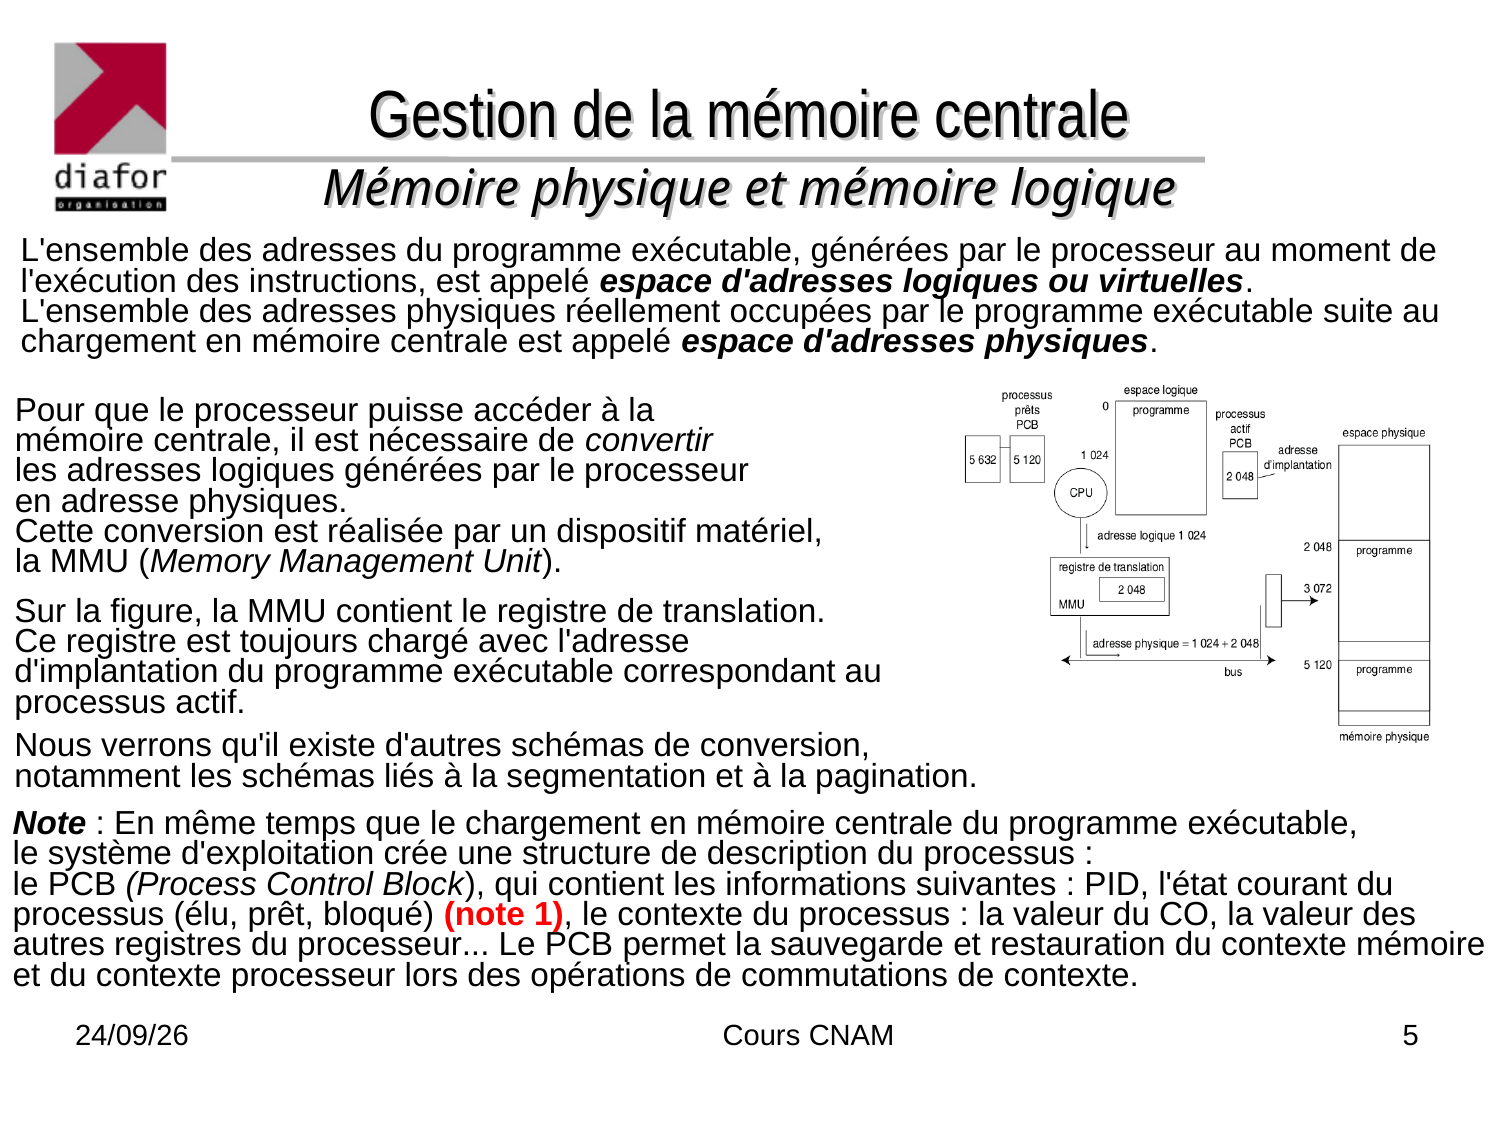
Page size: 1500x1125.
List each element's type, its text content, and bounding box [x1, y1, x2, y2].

text_box L'ensemble des adresses du programme exécutable, générées par le processeur au moment de l'exécution des instructions, est appelé espace d'adresses logiques ou virtuelles. L'ensemble des adresses physiques réellement occupées par le programme exécutable suite au chargement en mémoire centrale est appelé espace d'adresses physiques. [5, 230, 1467, 367]
picture [950, 371, 1441, 746]
title Gestion de la mémoire centrale Mémoire physique et mémoire logique [75, 45, 1426, 230]
text_box Nous verrons qu'il existe d'autres schémas de conversion, notamment les schémas liés à la segmentation et à la pagination. [0, 725, 995, 801]
text_box Pour que le processeur puisse accéder à la mémoire centrale, il est nécessaire de convertir les adresses logiques générées par le processeur en adresse physiques. Cette conversion est réalisée par un dispositif matériel, la MMU (Memory Management Unit). [0, 389, 849, 587]
text_box Note : En même temps que le chargement en mémoire centrale du programme exécutable, le système d'exploitation crée une structure de description du processus : le PCB (Process Control Block), qui contient les informations suivantes : PID, l'état courant du processus (élu, prêt, bloqué) (note 1), le contexte du processus : la valeur du CO, la valeur des autres registres du processeur... Le PCB permet la sauvegarde et restauration du contexte mémoire et du contexte processeur lors des opérations de commutations de contexte. [0, 803, 1500, 1000]
picture [53, 42, 168, 213]
text_box Sur la figure, la MMU contient le registre de translation. Ce registre est toujours chargé avec l'adresse d'implantation du programme exécutable correspondant au processus actif. [0, 590, 908, 725]
